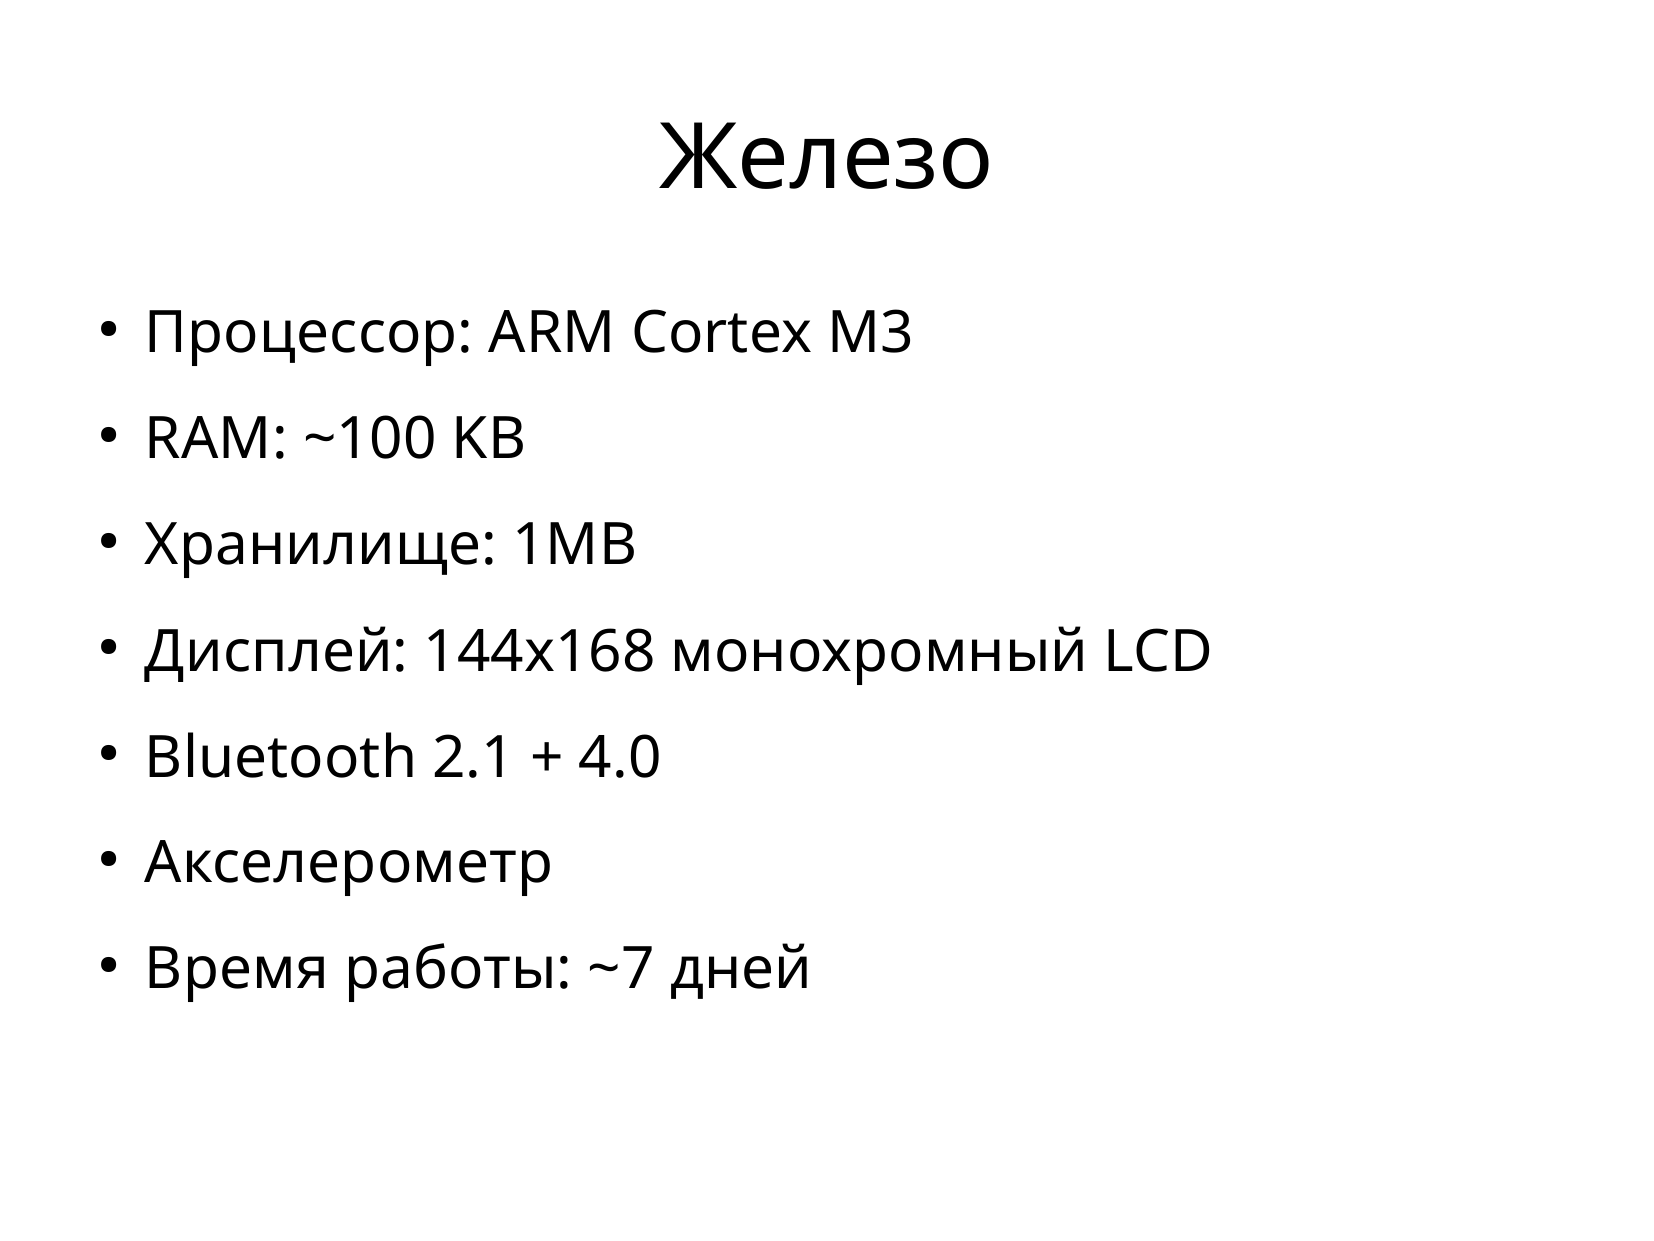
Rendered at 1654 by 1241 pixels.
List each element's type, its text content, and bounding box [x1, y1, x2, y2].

list Процессор: ARM Cortex M3 RAM: ~100 KB Хранилище: 1MB Дисплей: 144x168 монохромный LCD Bluetooth 2.1 + 4.0 Акселерометр Время работы: ~7 дней [82, 290, 1571, 1010]
title Железо [82, 49, 1571, 257]
